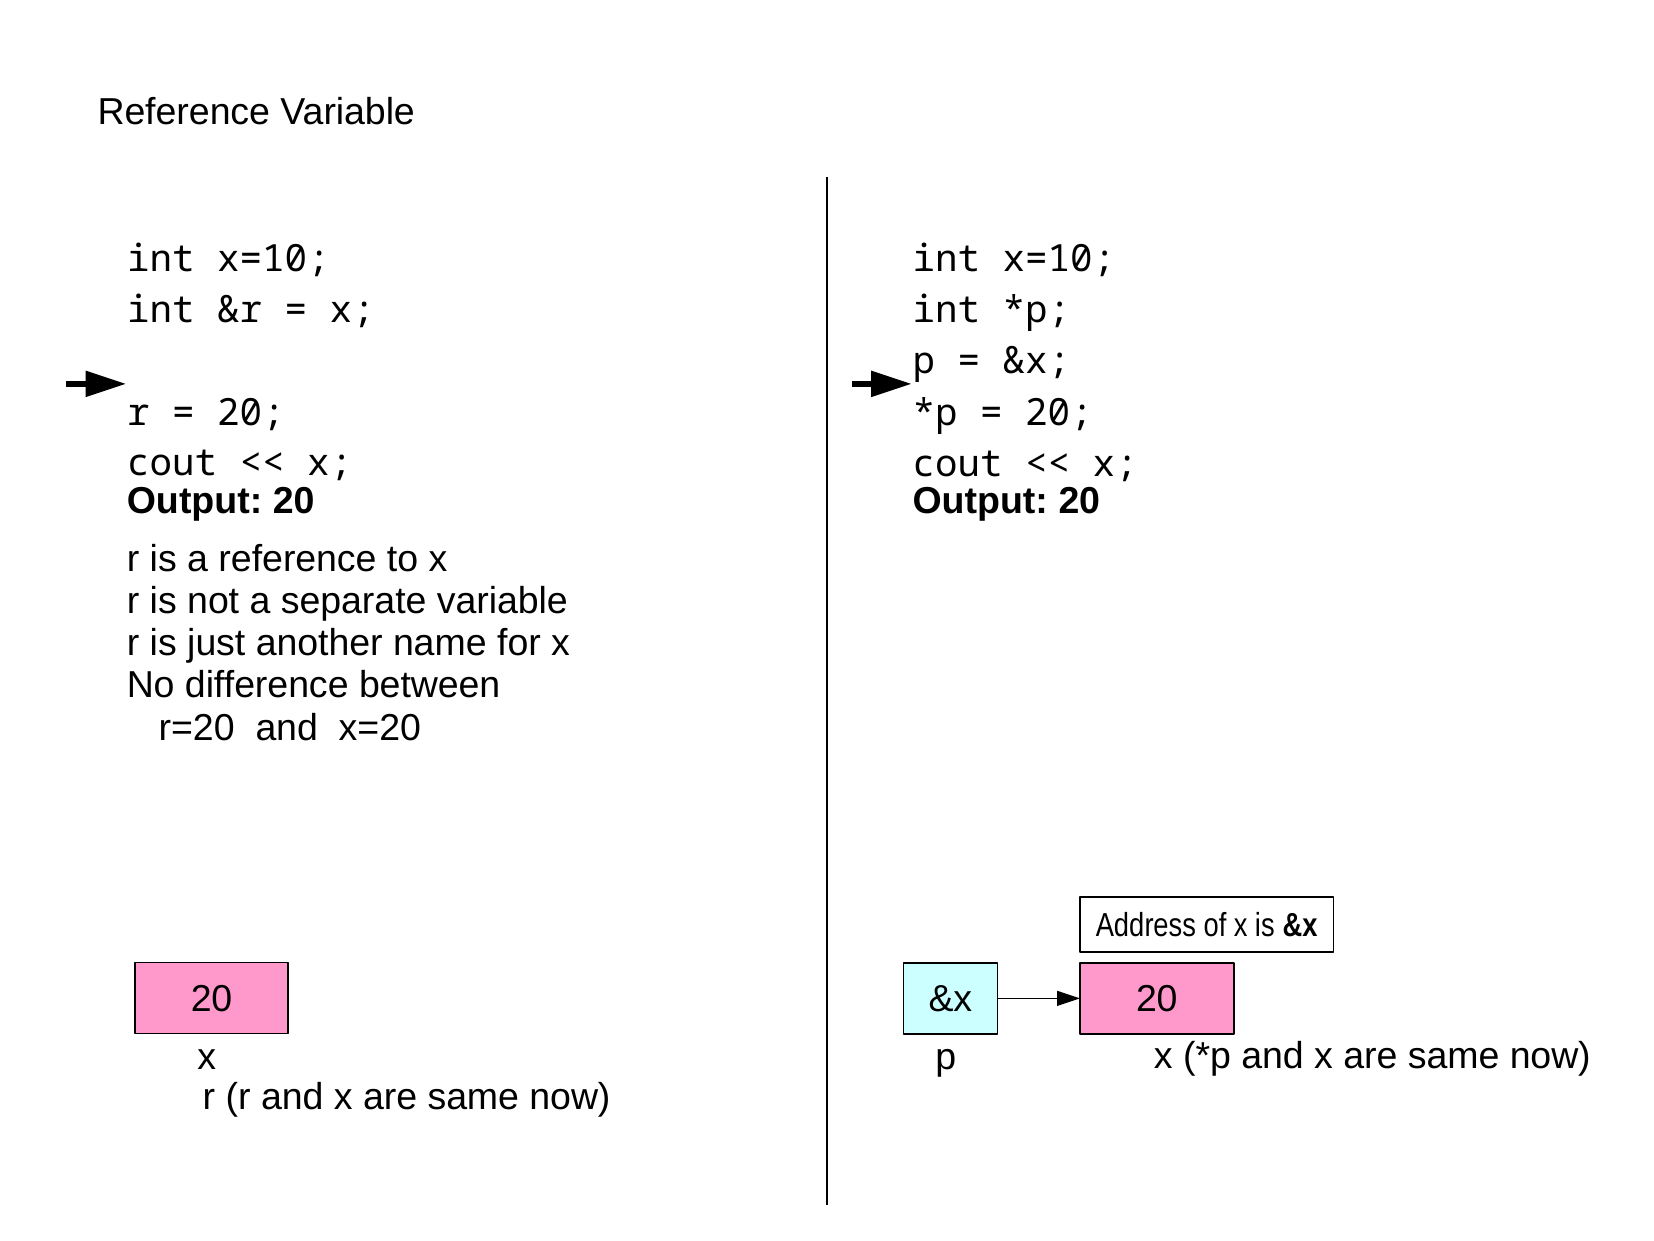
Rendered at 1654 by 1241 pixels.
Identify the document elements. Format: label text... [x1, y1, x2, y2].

text_box x (*p and x are same now) [1139, 1027, 1606, 1084]
text_box &x [903, 962, 998, 1034]
text_box p [920, 1027, 972, 1085]
text_box r is a reference to x r is not a separate variable r is just another name for x No difference between r=20 and x=20 [112, 530, 586, 756]
text_box Address of x is &x [1080, 897, 1334, 953]
text_box Output: 20 [112, 472, 330, 530]
text_box Output: 20 [897, 472, 1116, 530]
text_box r (r and x are same now) [187, 1068, 626, 1125]
text_box Reference Variable [82, 82, 430, 140]
text_box 20 [1080, 962, 1234, 1034]
text_box 20 [134, 962, 289, 1034]
text_box x [182, 1027, 232, 1085]
text_box int x=10; int &r = x; r = 20; cout << x; [112, 224, 390, 457]
text_box int x=10; int *p; p = &x; *p = 20; cout << x; [897, 224, 1153, 457]
